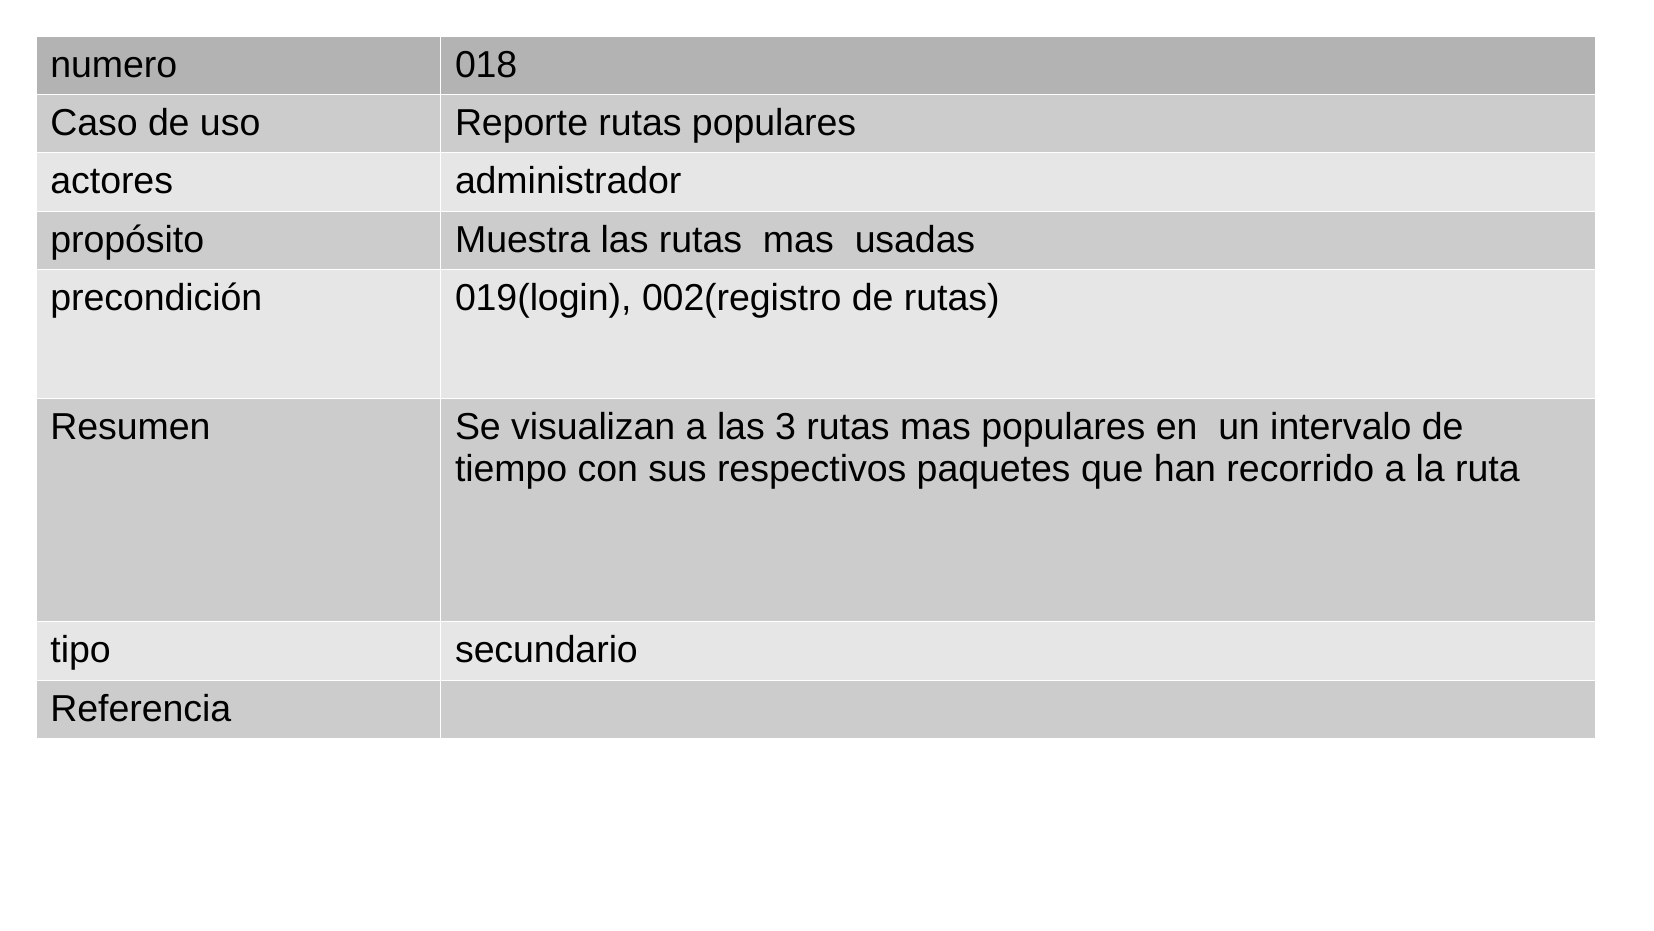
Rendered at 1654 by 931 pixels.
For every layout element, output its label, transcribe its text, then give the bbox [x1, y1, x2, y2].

table_cell Caso de uso [37, 95, 440, 152]
table_cell Se visualizan a las 3 rutas mas populares en un intervalo de tiempo con sus respectivos paquetes que han recorrido a la ruta [441, 399, 1595, 621]
table_cell actores [37, 153, 440, 211]
table_cell Referencia [37, 681, 440, 738]
table_cell propósito [37, 212, 440, 269]
table_cell precondición [37, 270, 440, 398]
table_header numero [37, 37, 440, 94]
table_header 018 [441, 37, 1595, 94]
table_cell tipo [37, 622, 440, 680]
table_cell administrador [441, 153, 1595, 211]
table_cell [441, 681, 1595, 738]
table_cell secundario [441, 622, 1595, 680]
table_cell Reporte rutas populares [441, 95, 1595, 152]
table_cell Resumen [37, 399, 440, 621]
table_cell Muestra las rutas mas usadas [441, 212, 1595, 269]
table_cell 019(login), 002(registro de rutas) [441, 270, 1595, 398]
